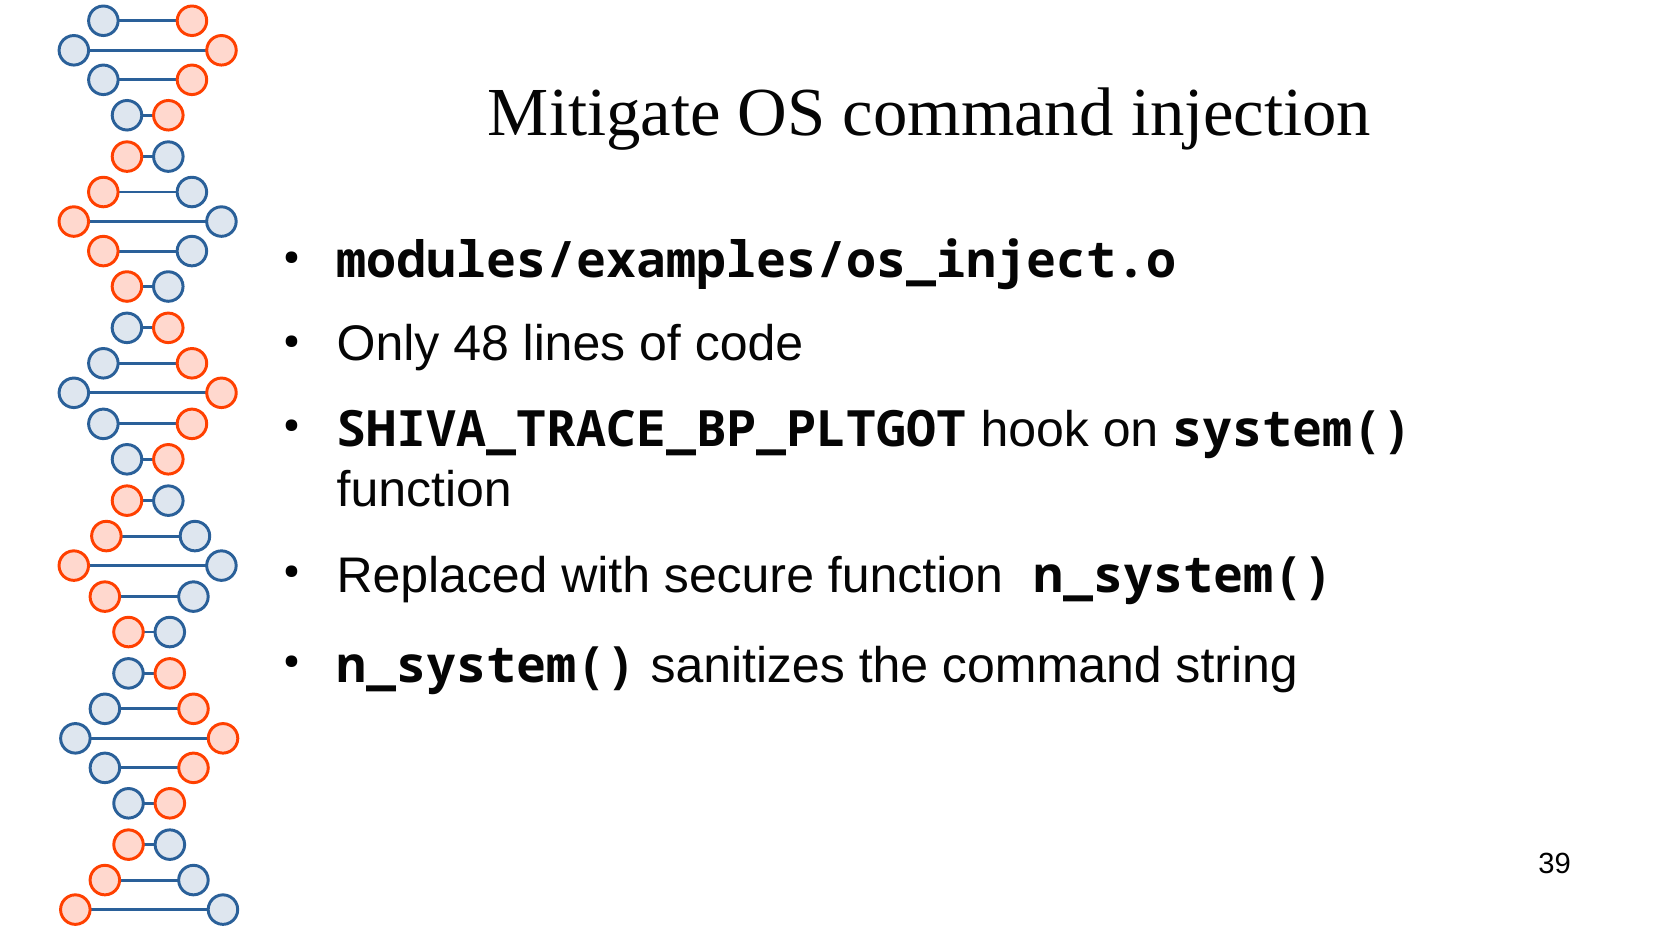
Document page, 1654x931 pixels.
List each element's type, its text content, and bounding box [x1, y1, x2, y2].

title Mitigate OS command injection [265, 35, 1595, 189]
list modules/examples/os_inject.o Only 48 lines of code SHIVA_TRACE_BP_PLTGOT hook on system() function Replaced with secure function n_system() n_system() sanitizes the command string [265, 224, 1595, 764]
